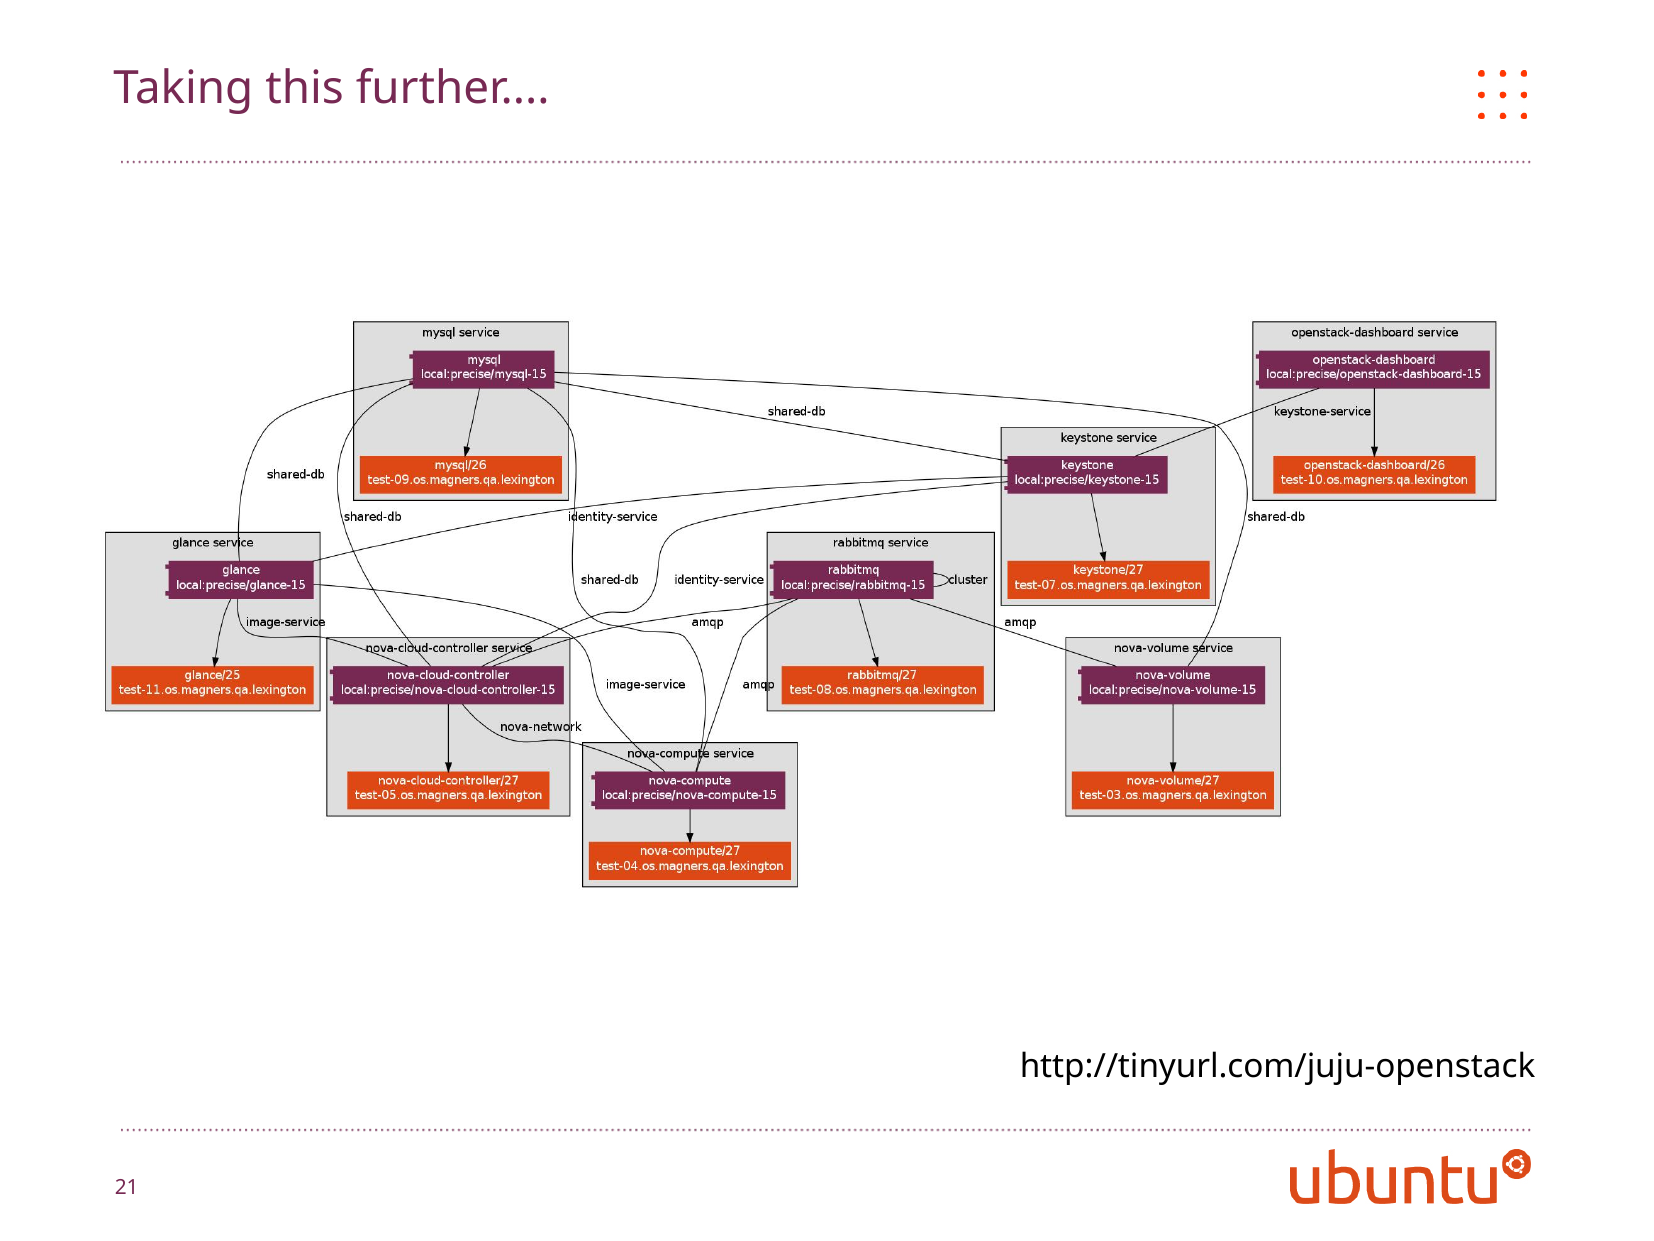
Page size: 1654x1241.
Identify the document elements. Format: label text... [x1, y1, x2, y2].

picture [1478, 70, 1527, 119]
picture [111, 1127, 1533, 1134]
text_box http://tinyurl.com/juju-openstack [1005, 1035, 1580, 1092]
picture [111, 159, 1533, 166]
picture [1290, 1149, 1531, 1204]
picture [95, 311, 1506, 897]
title Taking this further.... [113, 64, 1382, 107]
